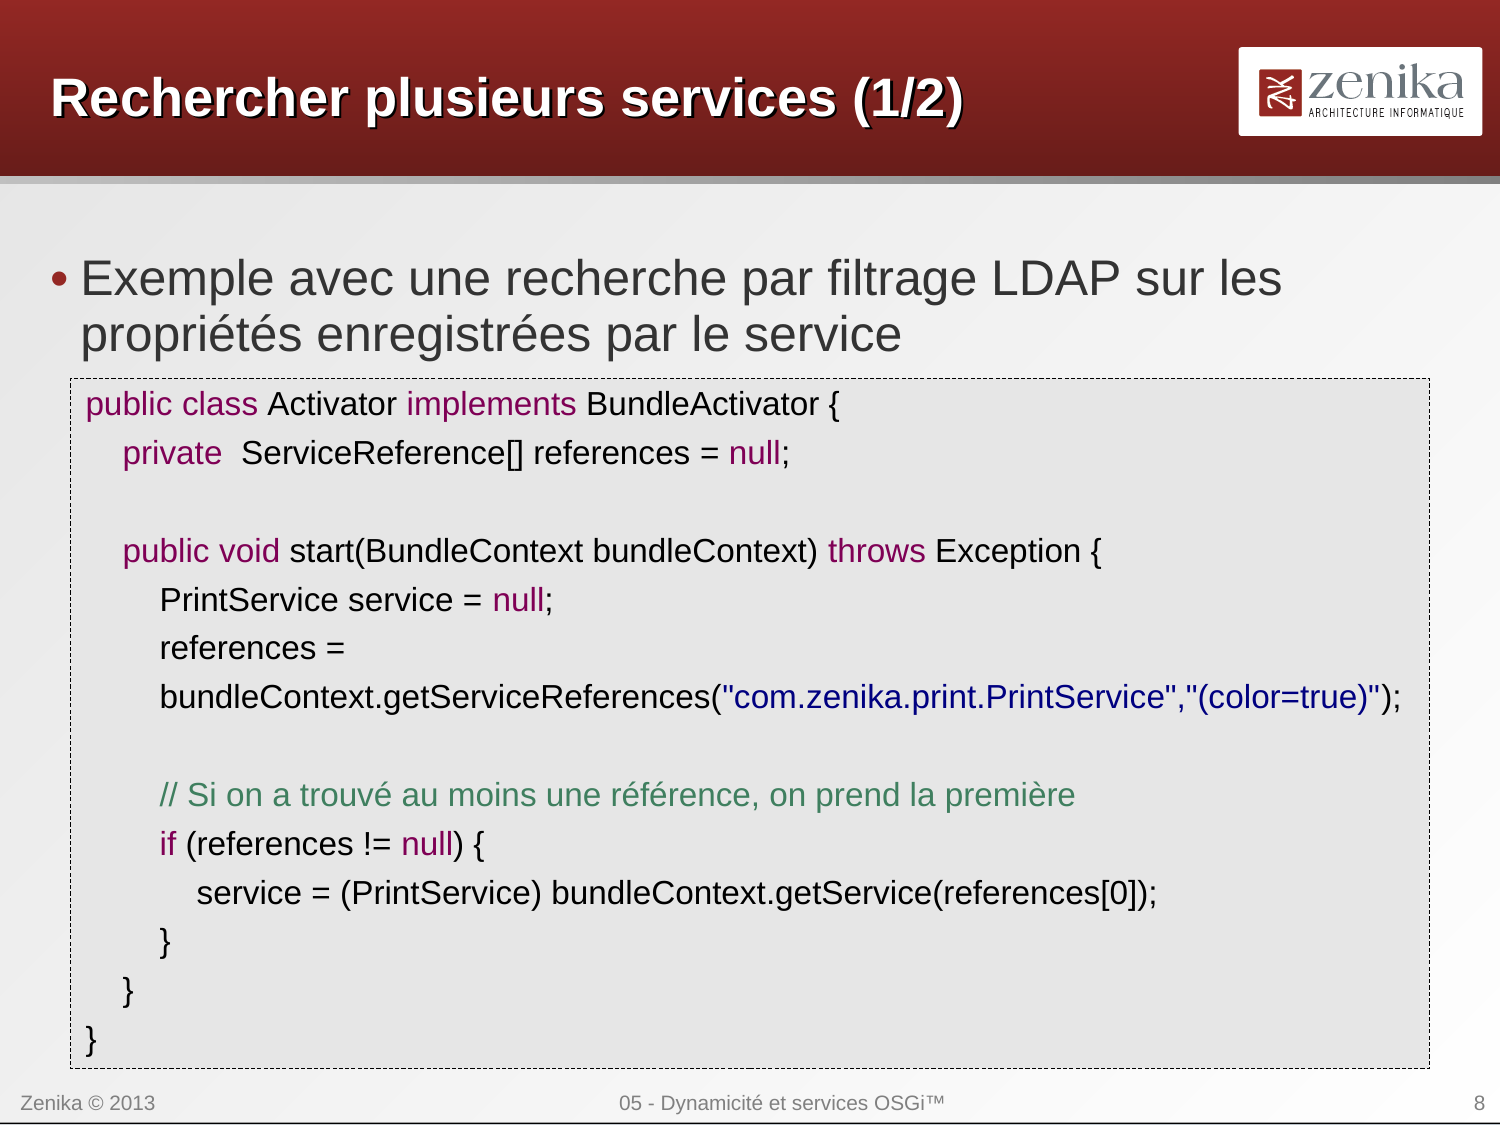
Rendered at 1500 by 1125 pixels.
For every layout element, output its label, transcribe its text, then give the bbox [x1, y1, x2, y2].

picture [1257, 58, 1464, 125]
list public class Activator implements BundleActivator { private ServiceReference[] references = null; public void start(BundleContext bundleContext) throws Exception { PrintService service = null; references = bundleContext.getServiceReferences("com.zenika.print.PrintService","(color=true)"); // Si on a trouvé au moins une référence, on prend la première if (references != null) { service = (PrintService) bundleContext.getService(references[0]); } } } [70, 378, 1430, 1069]
title Rechercher plusieurs services (1/2) [50, 22, 1206, 172]
list Exemple avec une recherche par filtrage LDAP sur les propriétés enregistrées par le service [50, 250, 1435, 362]
